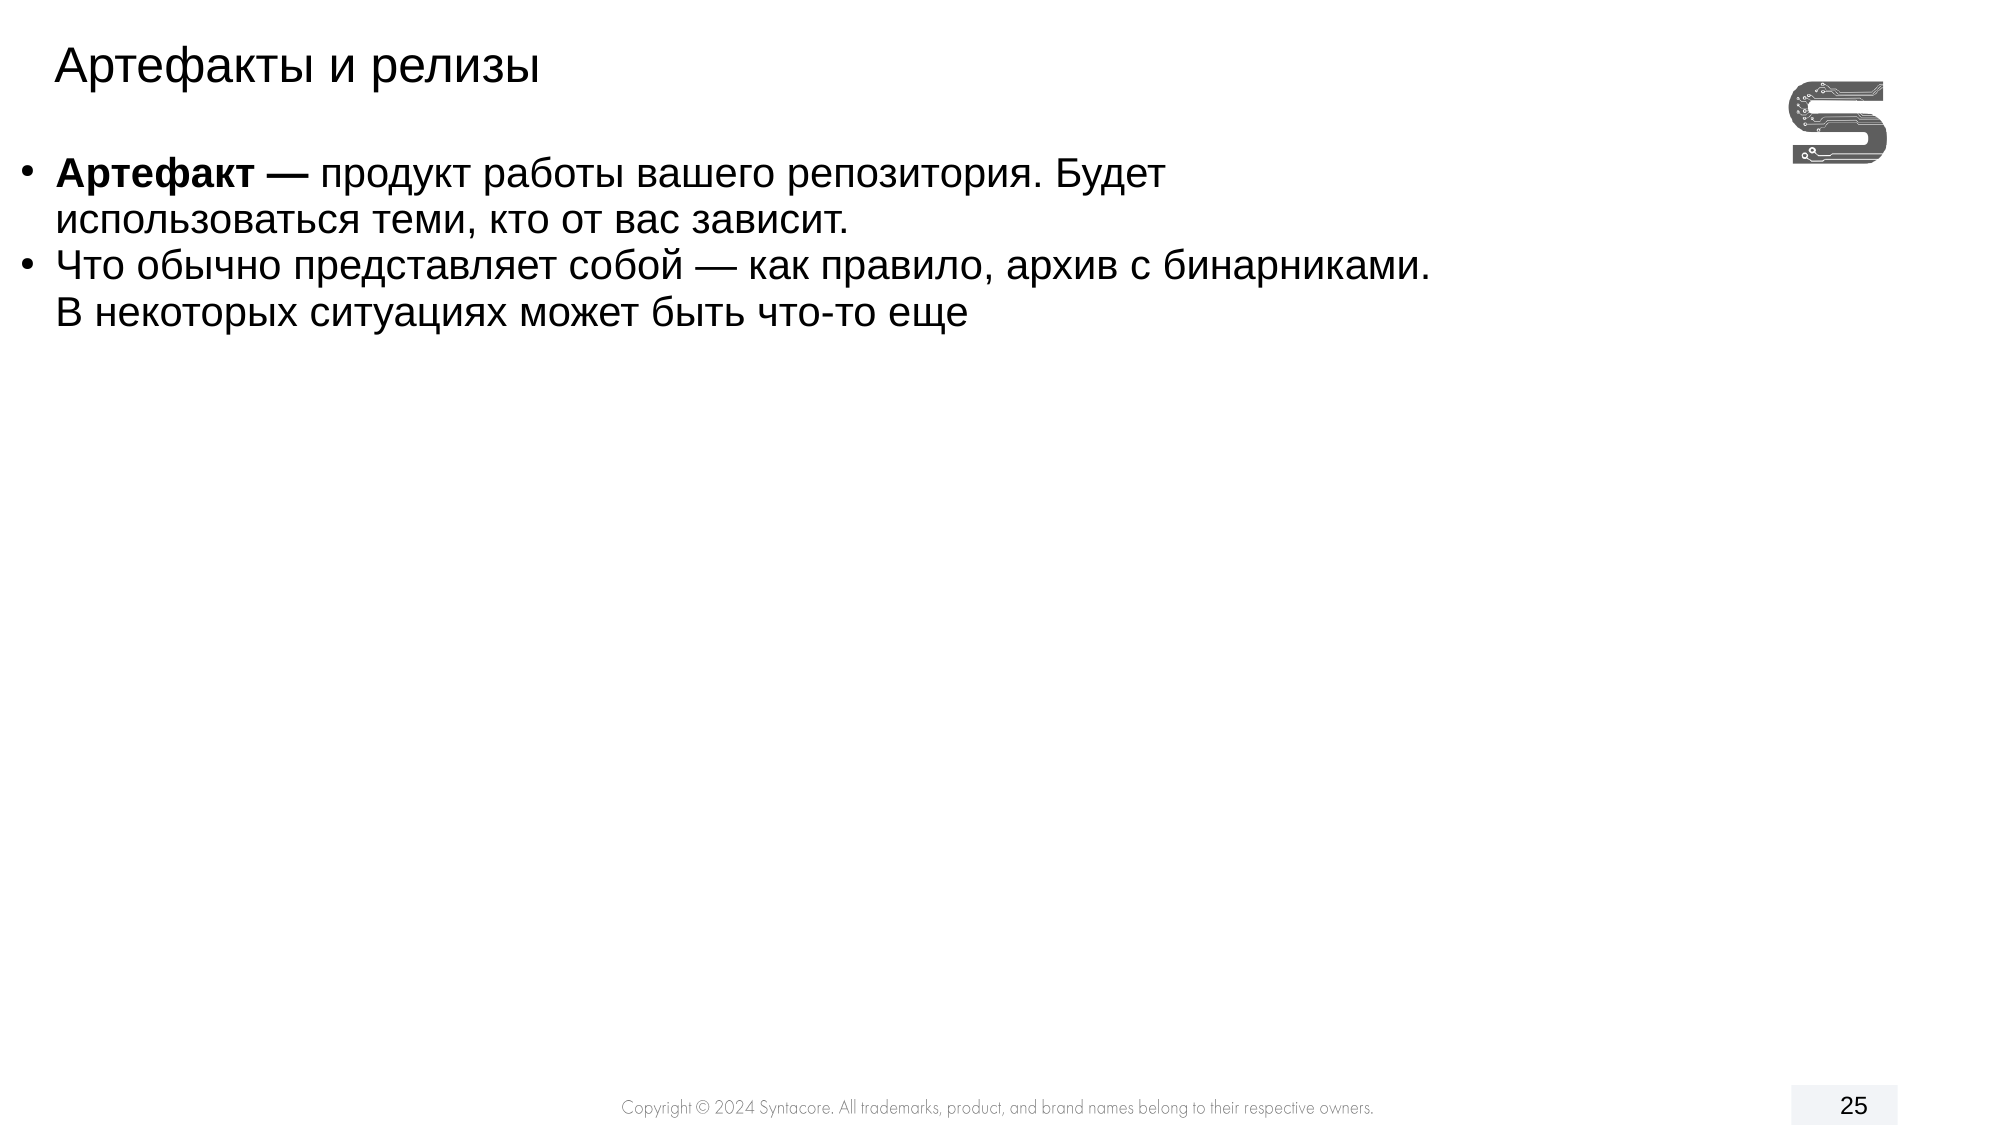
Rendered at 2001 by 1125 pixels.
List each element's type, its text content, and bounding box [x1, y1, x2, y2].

text_box Артефакты и релизы [0, 29, 857, 101]
picture [1788, 81, 1887, 164]
picture [621, 1094, 1381, 1119]
text_box <number> [1825, 1084, 1969, 1125]
text_box Артефакт — продукт работы вашего репозитория. Будет использоваться теми, кто от вас зависит. Что обычно представляет собой — как правило, архив с бинарниками. В некоторых ситуациях может быть что-то еще [5, 141, 1477, 591]
